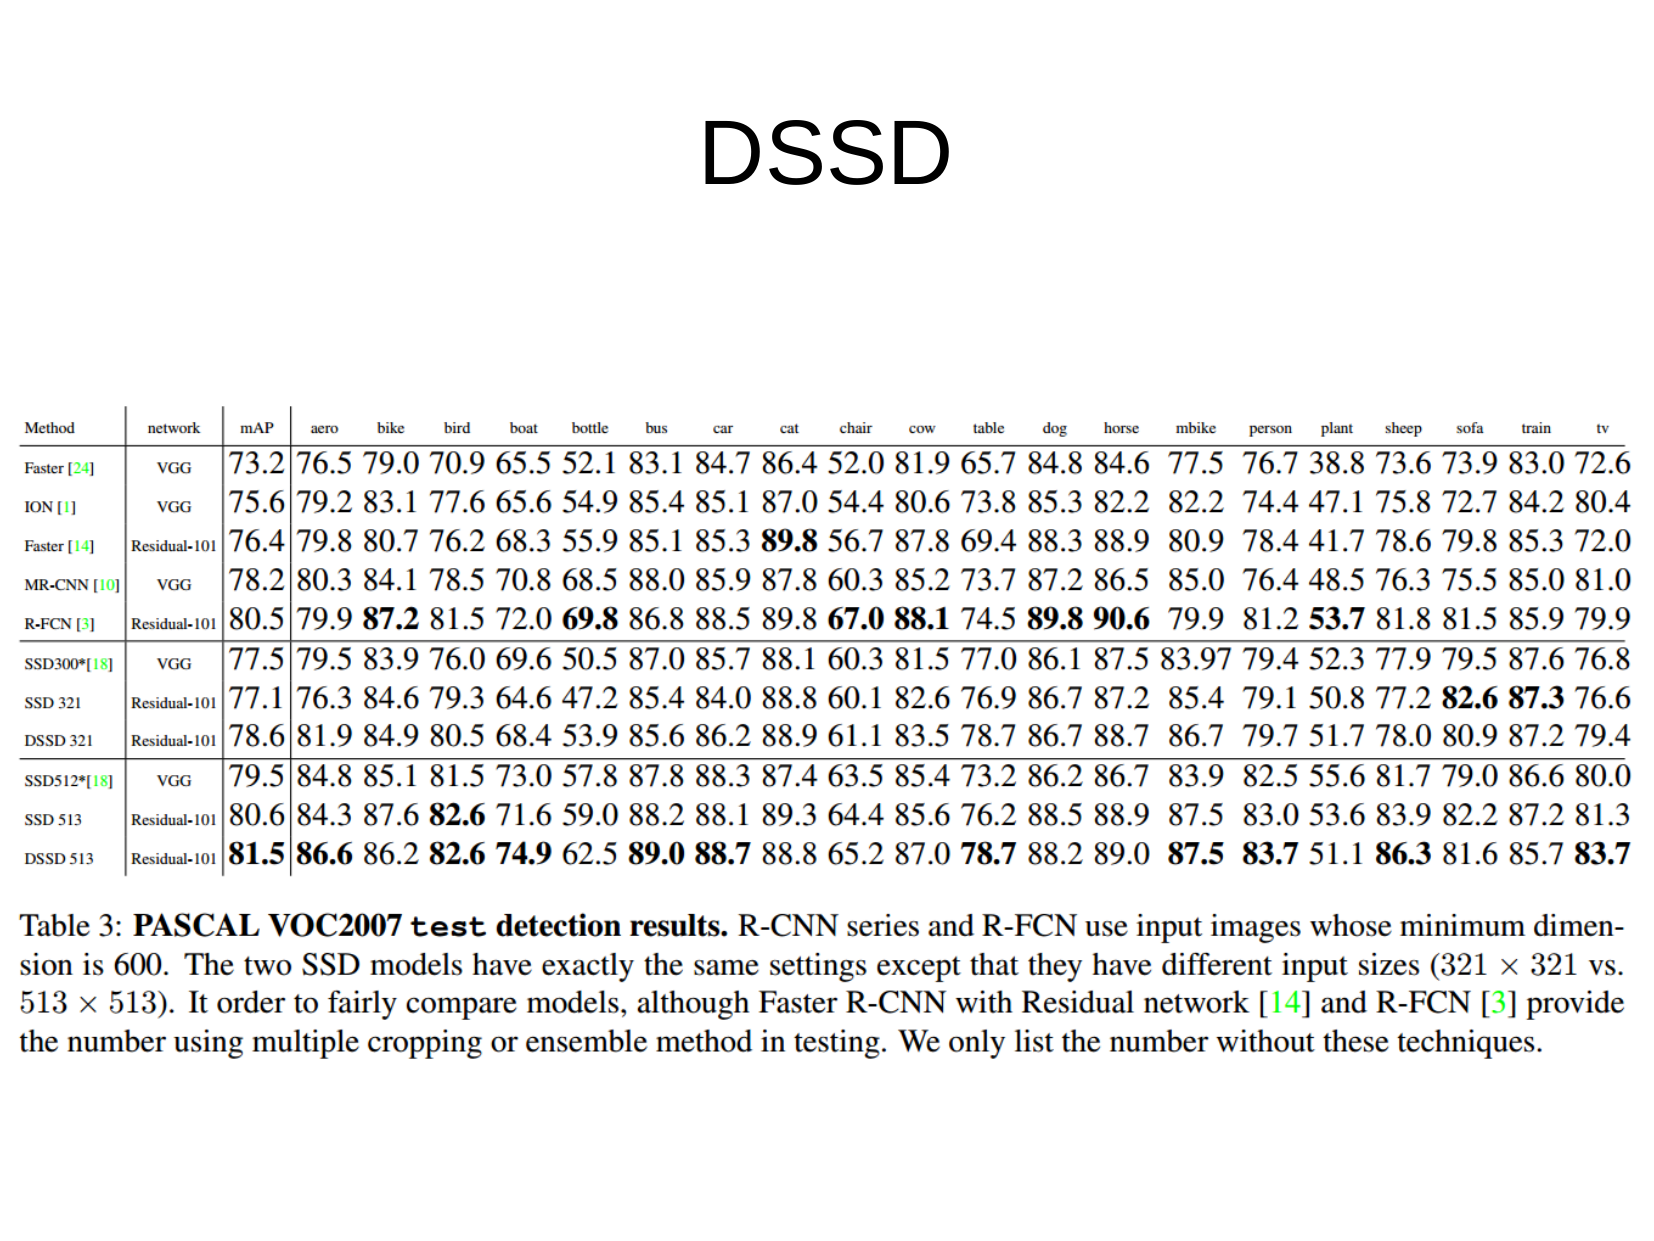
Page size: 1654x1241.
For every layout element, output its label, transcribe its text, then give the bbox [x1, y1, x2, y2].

title DSSD [82, 49, 1571, 257]
picture [8, 393, 1653, 1093]
